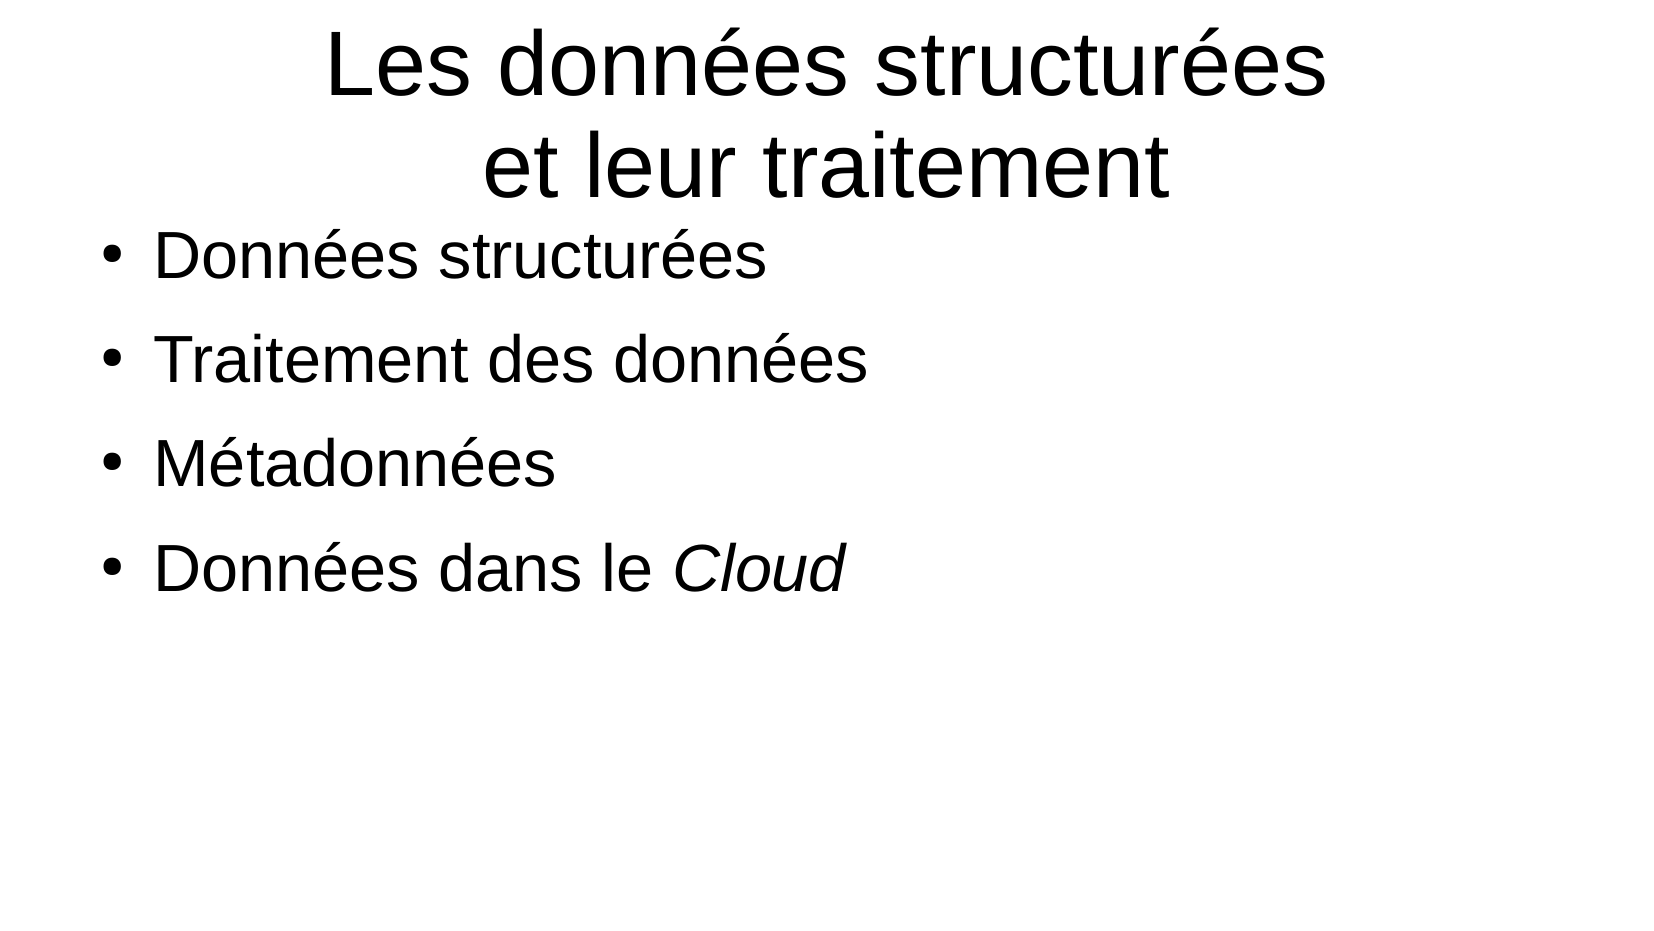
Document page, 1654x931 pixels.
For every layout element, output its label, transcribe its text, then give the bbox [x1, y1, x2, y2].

title Les données structurées et leur traitement [82, 12, 1571, 218]
list Données structurées Traitement des données Métadonnées Données dans le Cloud [82, 217, 886, 758]
